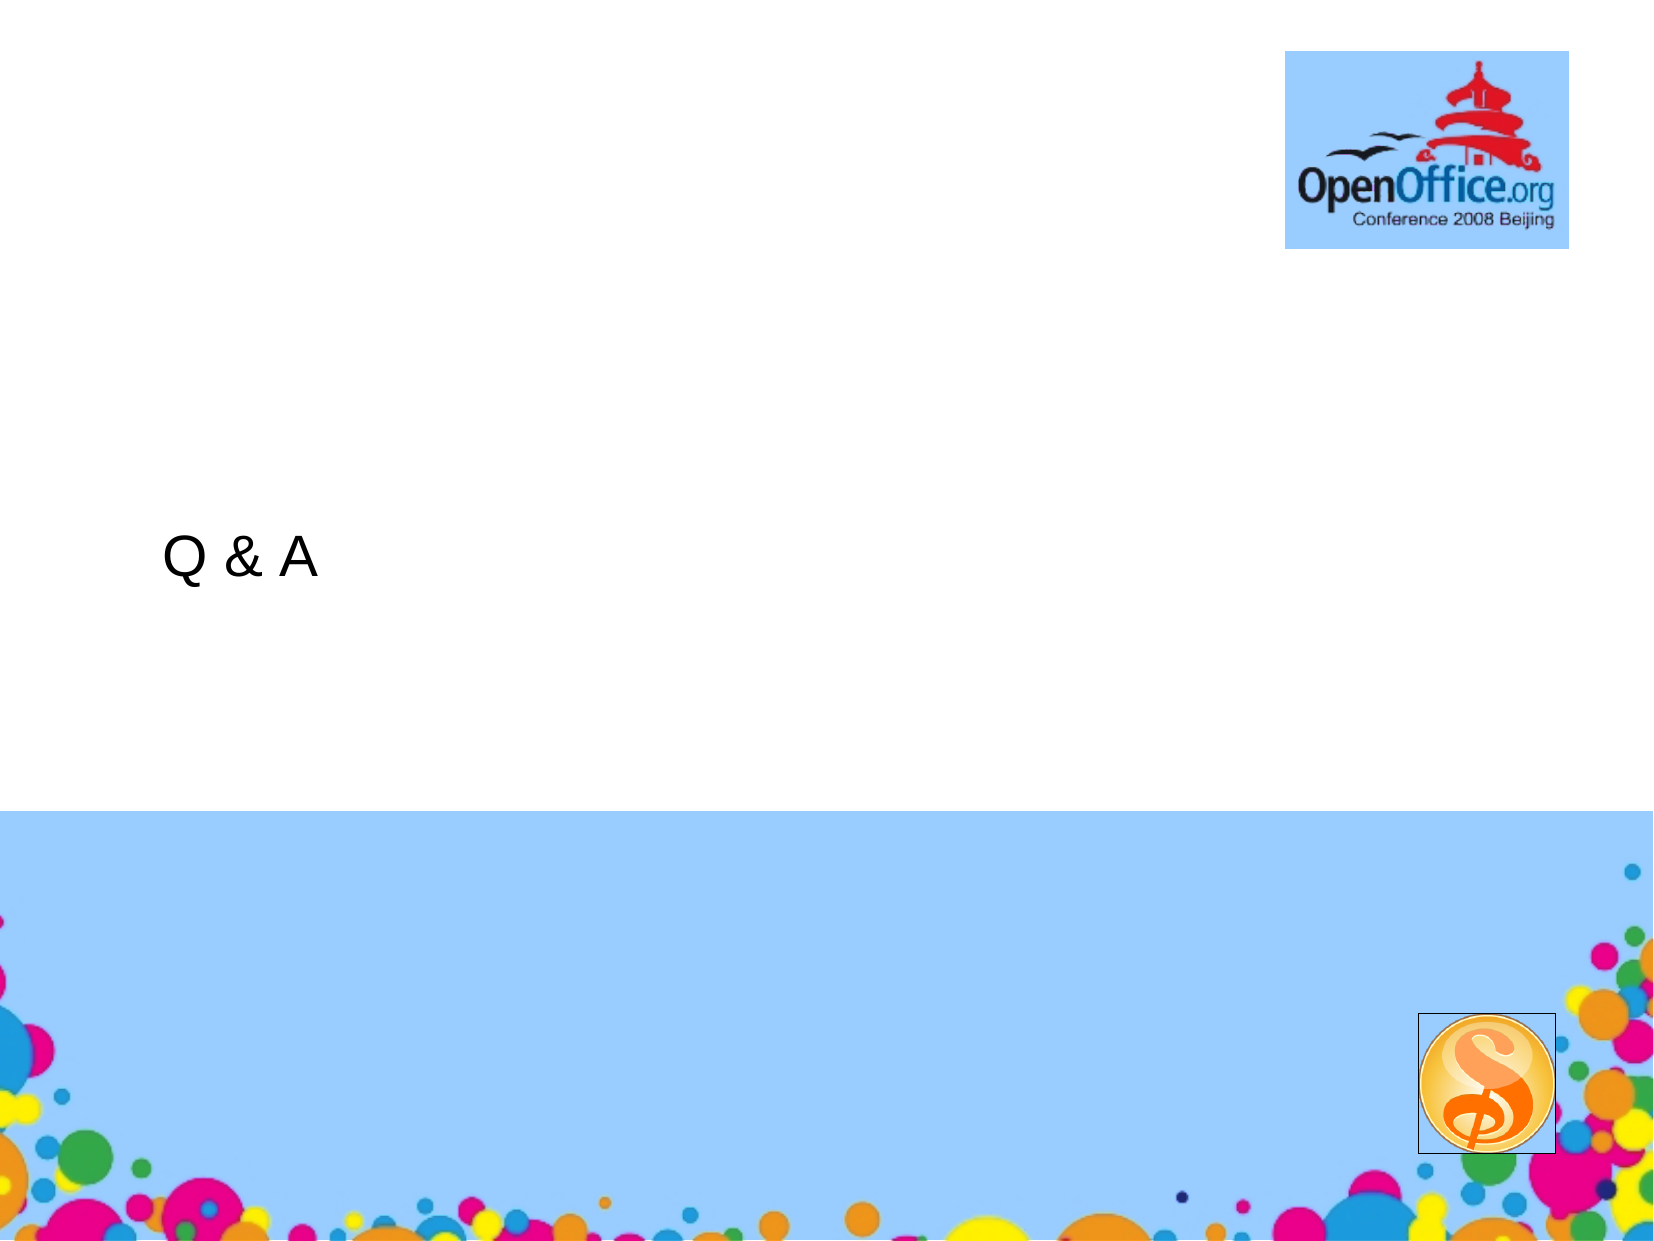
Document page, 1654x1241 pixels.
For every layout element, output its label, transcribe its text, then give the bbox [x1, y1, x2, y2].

picture [1285, 51, 1569, 250]
picture [0, 810, 1654, 1241]
title Q & A [162, 526, 1383, 589]
